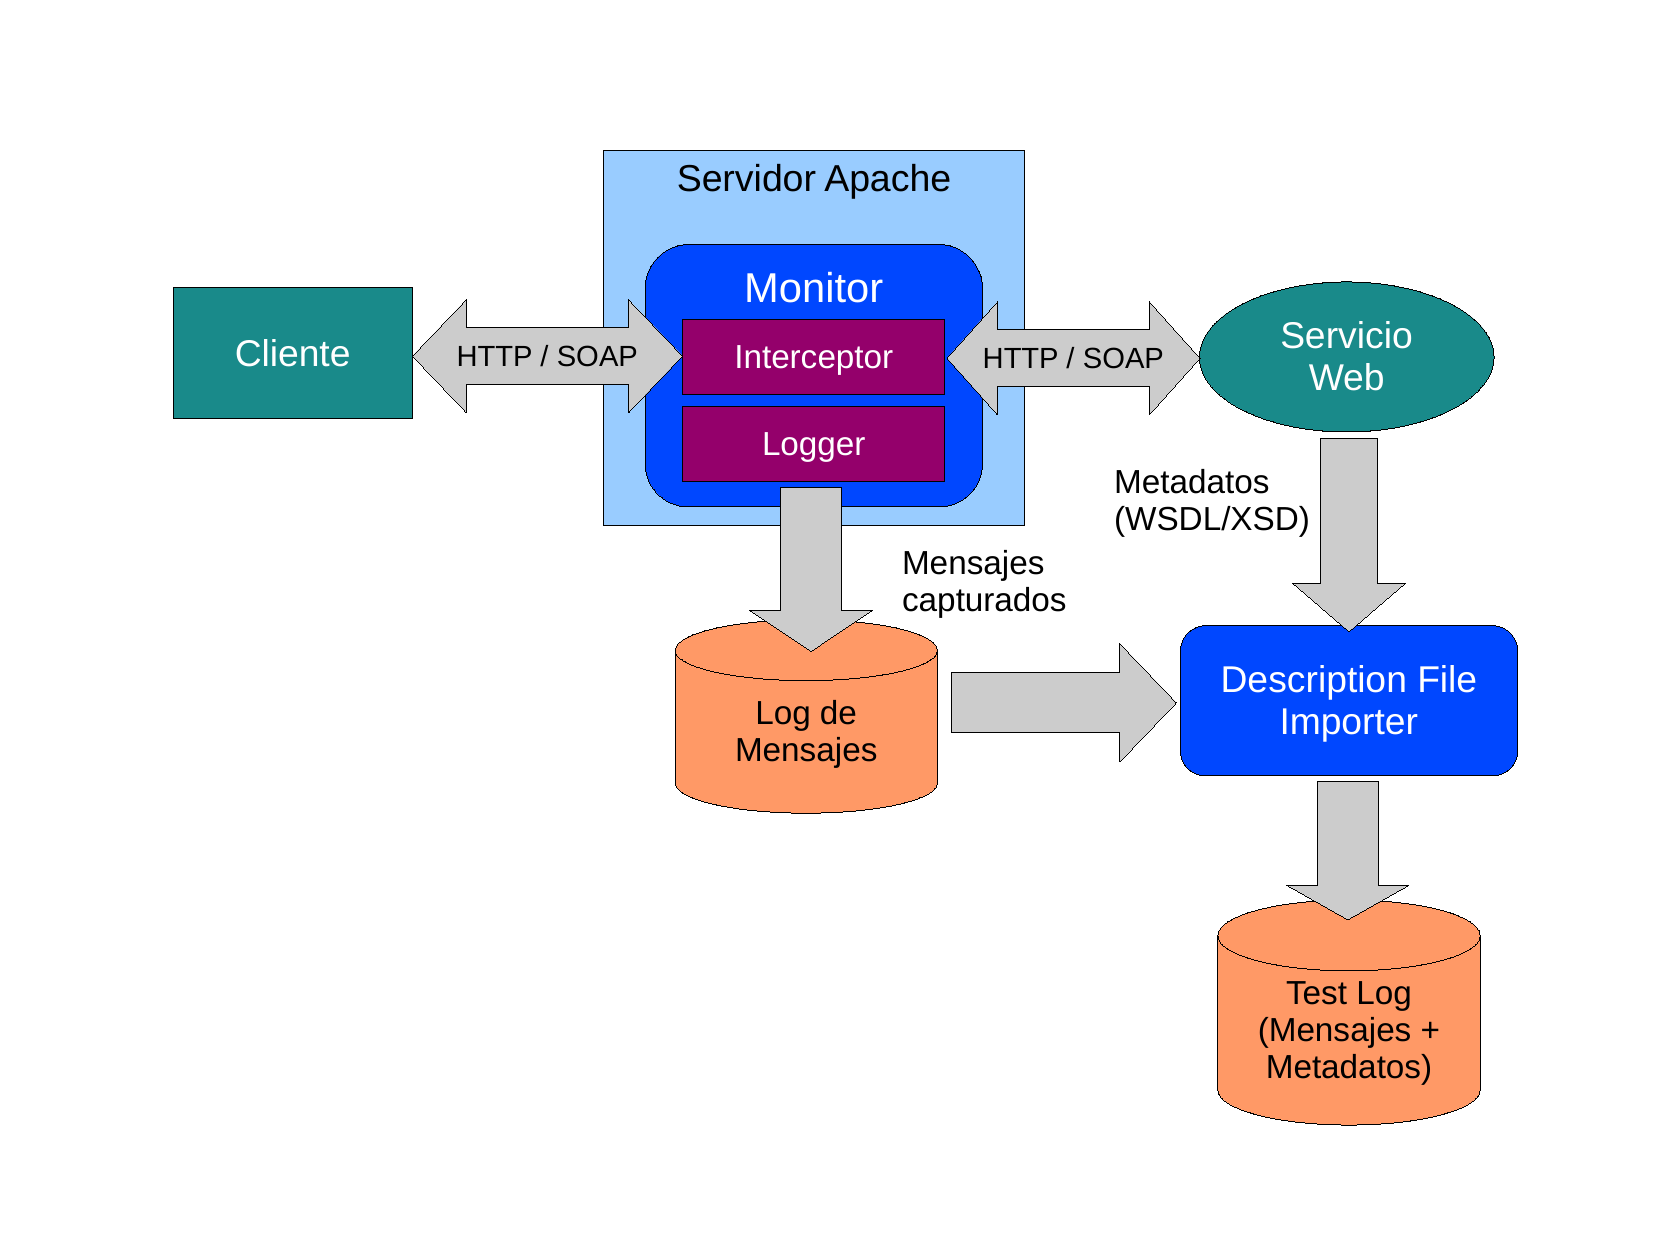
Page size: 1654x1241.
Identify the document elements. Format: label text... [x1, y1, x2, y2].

text_box [1292, 438, 1406, 632]
text_box Cliente [173, 287, 413, 419]
text_box Servidor Apache [603, 385, 780, 526]
text_box Log de Mensajes [675, 621, 938, 814]
text_box HTTP / SOAP [412, 299, 683, 413]
text_box Description File Importer [1180, 625, 1518, 776]
text_box Servidor Apache [603, 150, 1025, 329]
text_box Metadatos (WSDL/XSD) [1099, 455, 1362, 545]
text_box Monitor [645, 244, 983, 507]
text_box Test Log (Mensajes + Metadatos) [1217, 901, 1481, 1126]
text_box [1286, 781, 1409, 920]
text_box Servicio Web [1199, 281, 1495, 432]
text_box HTTP / SOAP [947, 301, 1201, 415]
text_box [951, 643, 1177, 762]
text_box Logger [682, 406, 945, 482]
text_box Mensajes capturados [887, 536, 1096, 626]
text_box [749, 487, 873, 652]
text_box Servidor Apache [842, 387, 1025, 526]
text_box Interceptor [682, 319, 945, 395]
